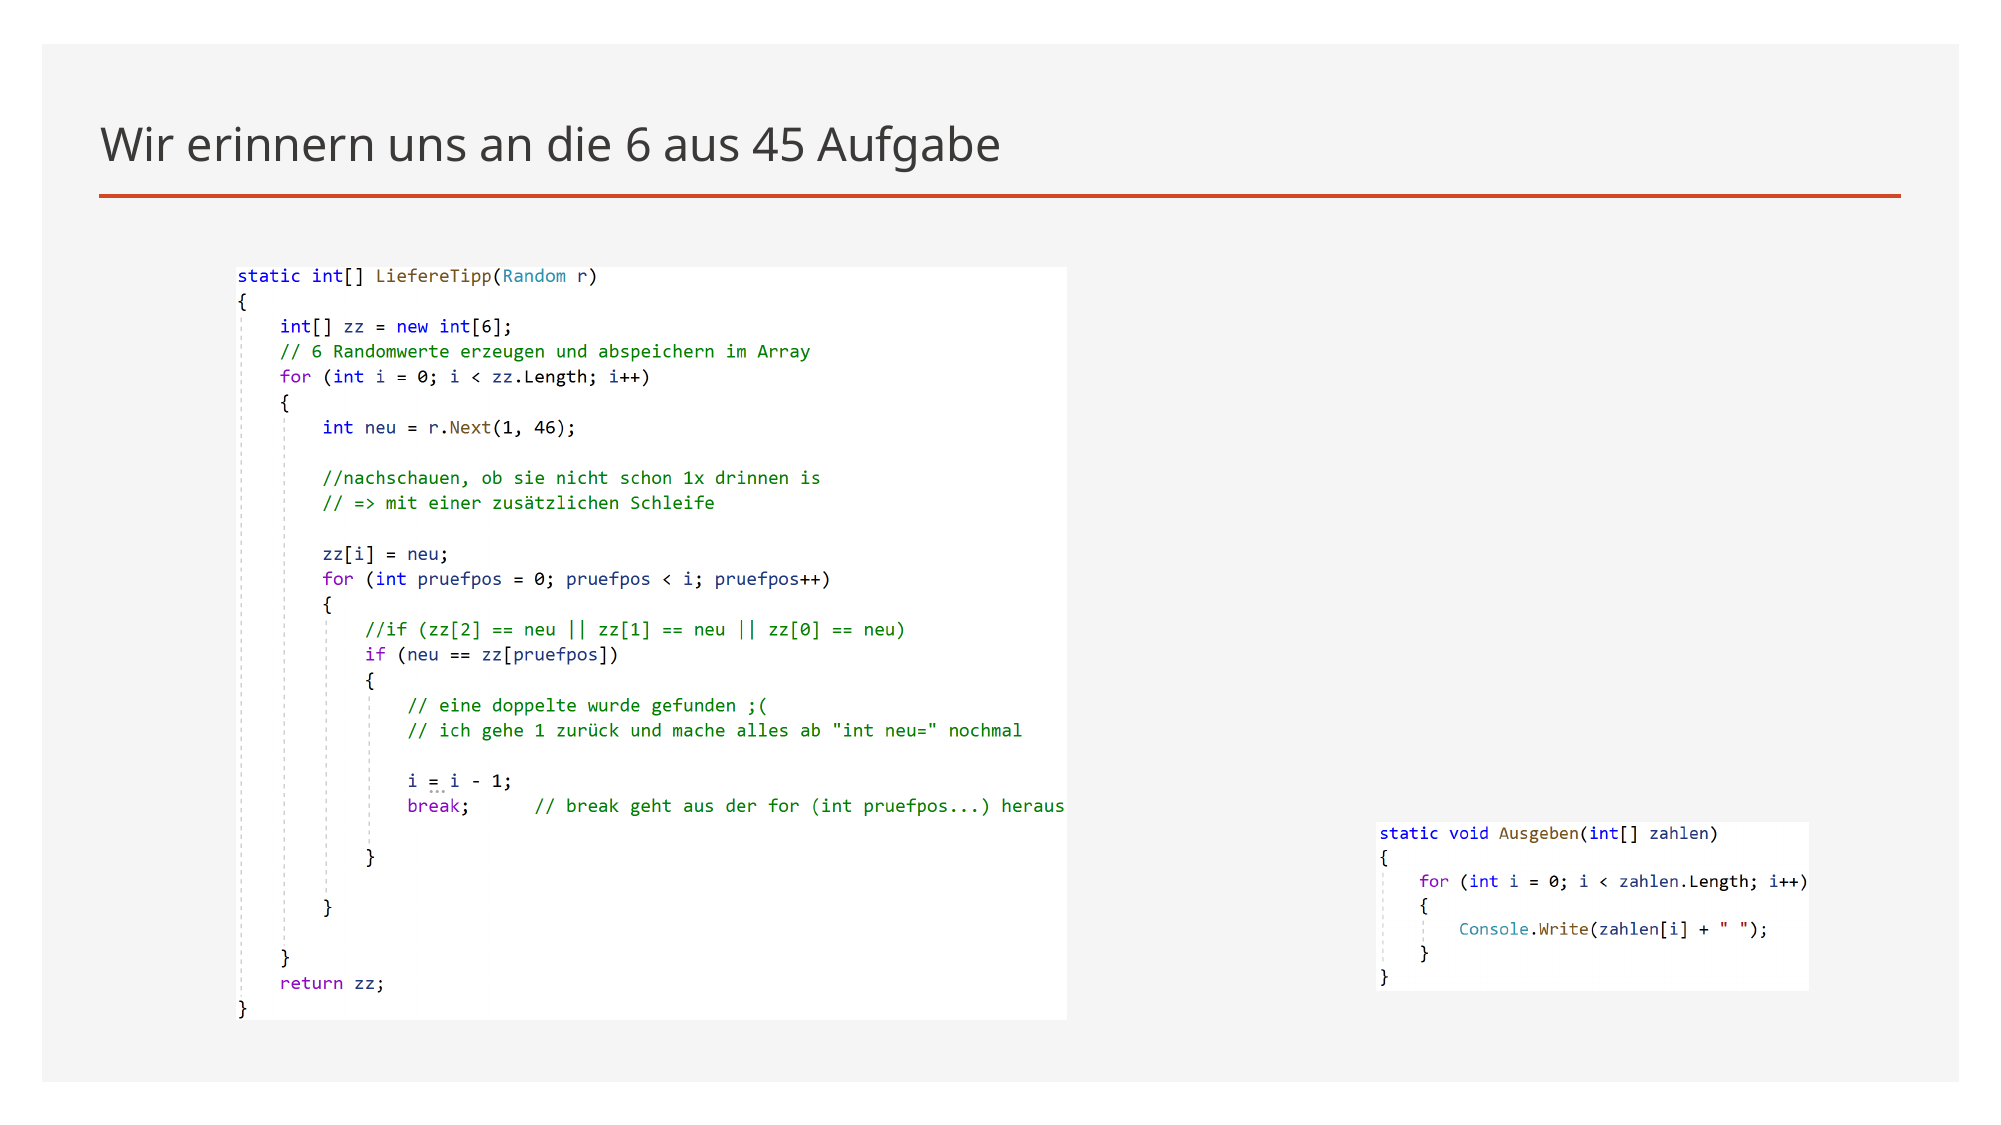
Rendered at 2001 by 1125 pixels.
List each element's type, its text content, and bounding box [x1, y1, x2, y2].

picture [1376, 822, 1809, 991]
picture [236, 267, 1067, 1021]
title Wir erinnern uns an die 6 aus 45 Aufgabe [85, 73, 1214, 179]
